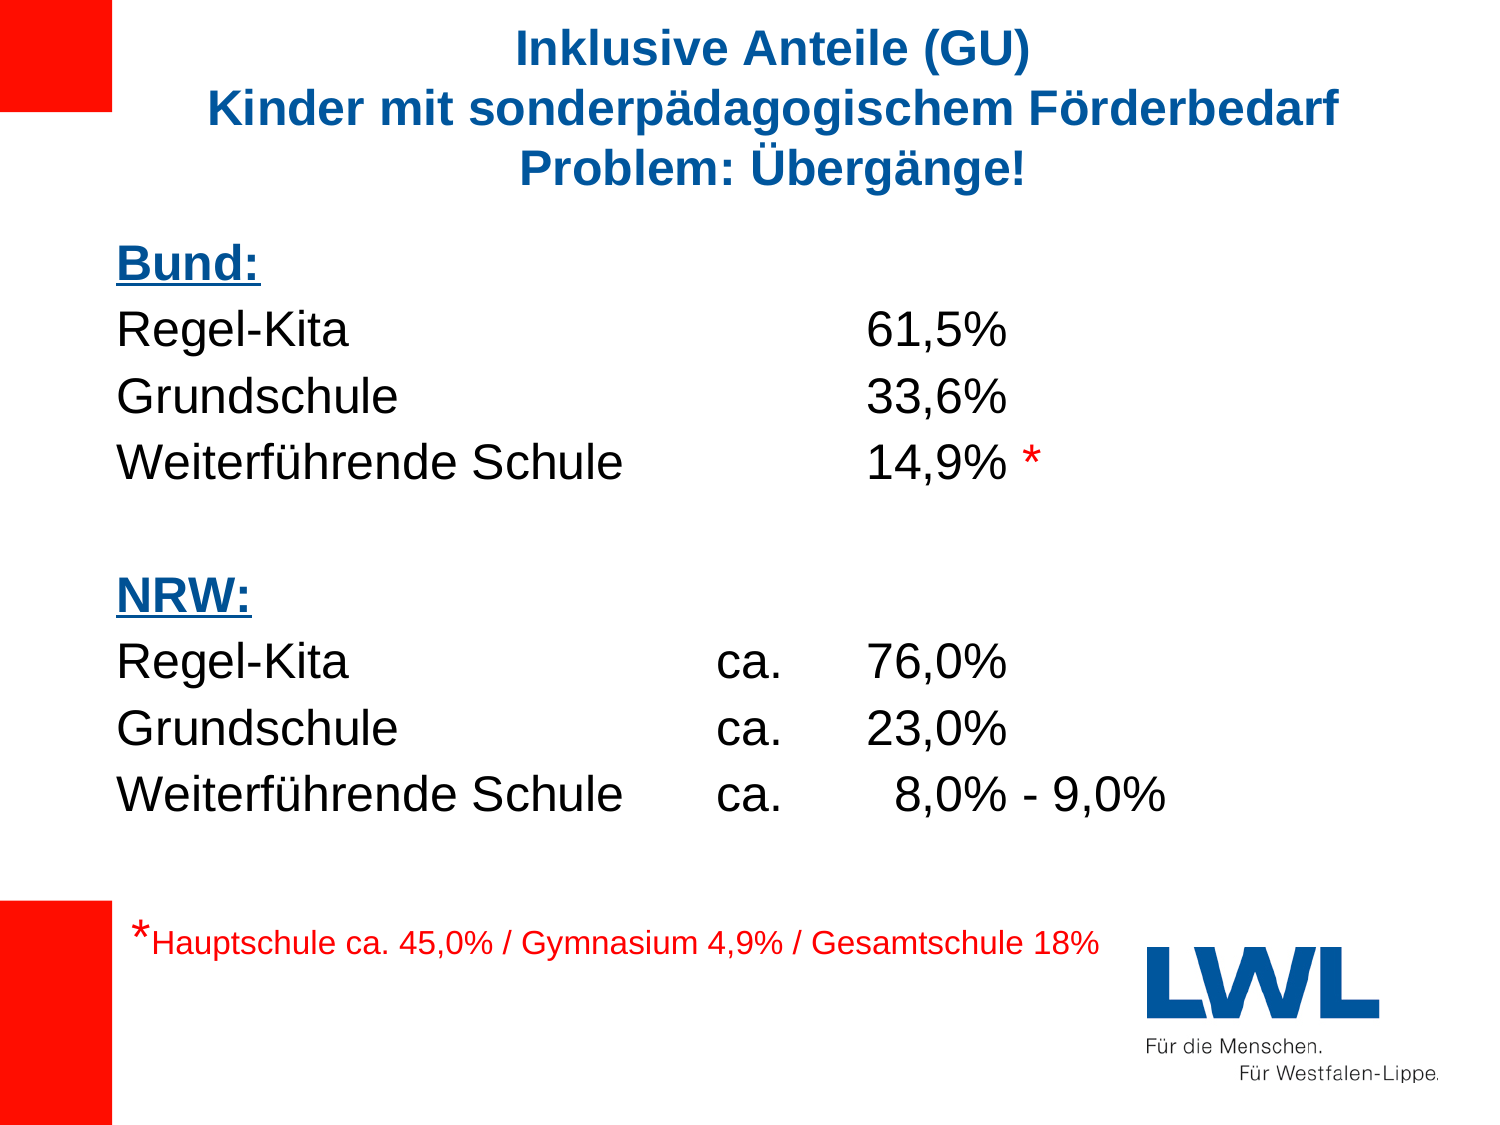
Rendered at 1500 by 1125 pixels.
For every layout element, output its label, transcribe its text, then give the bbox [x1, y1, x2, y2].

picture [1147, 947, 1438, 1083]
list Bund: Regel-Kita 61,5% Grundschule 33,6% Weiterführende Schule 14,9% * NRW: Regel-Kita ca. 76,0% Grundschule ca. 23,0% Weiterführende Schule ca. 8,0% - 9,0% [101, 157, 1500, 833]
title Inklusive Anteile (GU) Kinder mit sonderpädagogischem Förderbedarf Problem: Übergänge! [117, 0, 1431, 157]
text_box *Hauptschule ca. 45,0% / Gymnasium 4,9% / Gesamtschule 18% [117, 896, 1137, 973]
